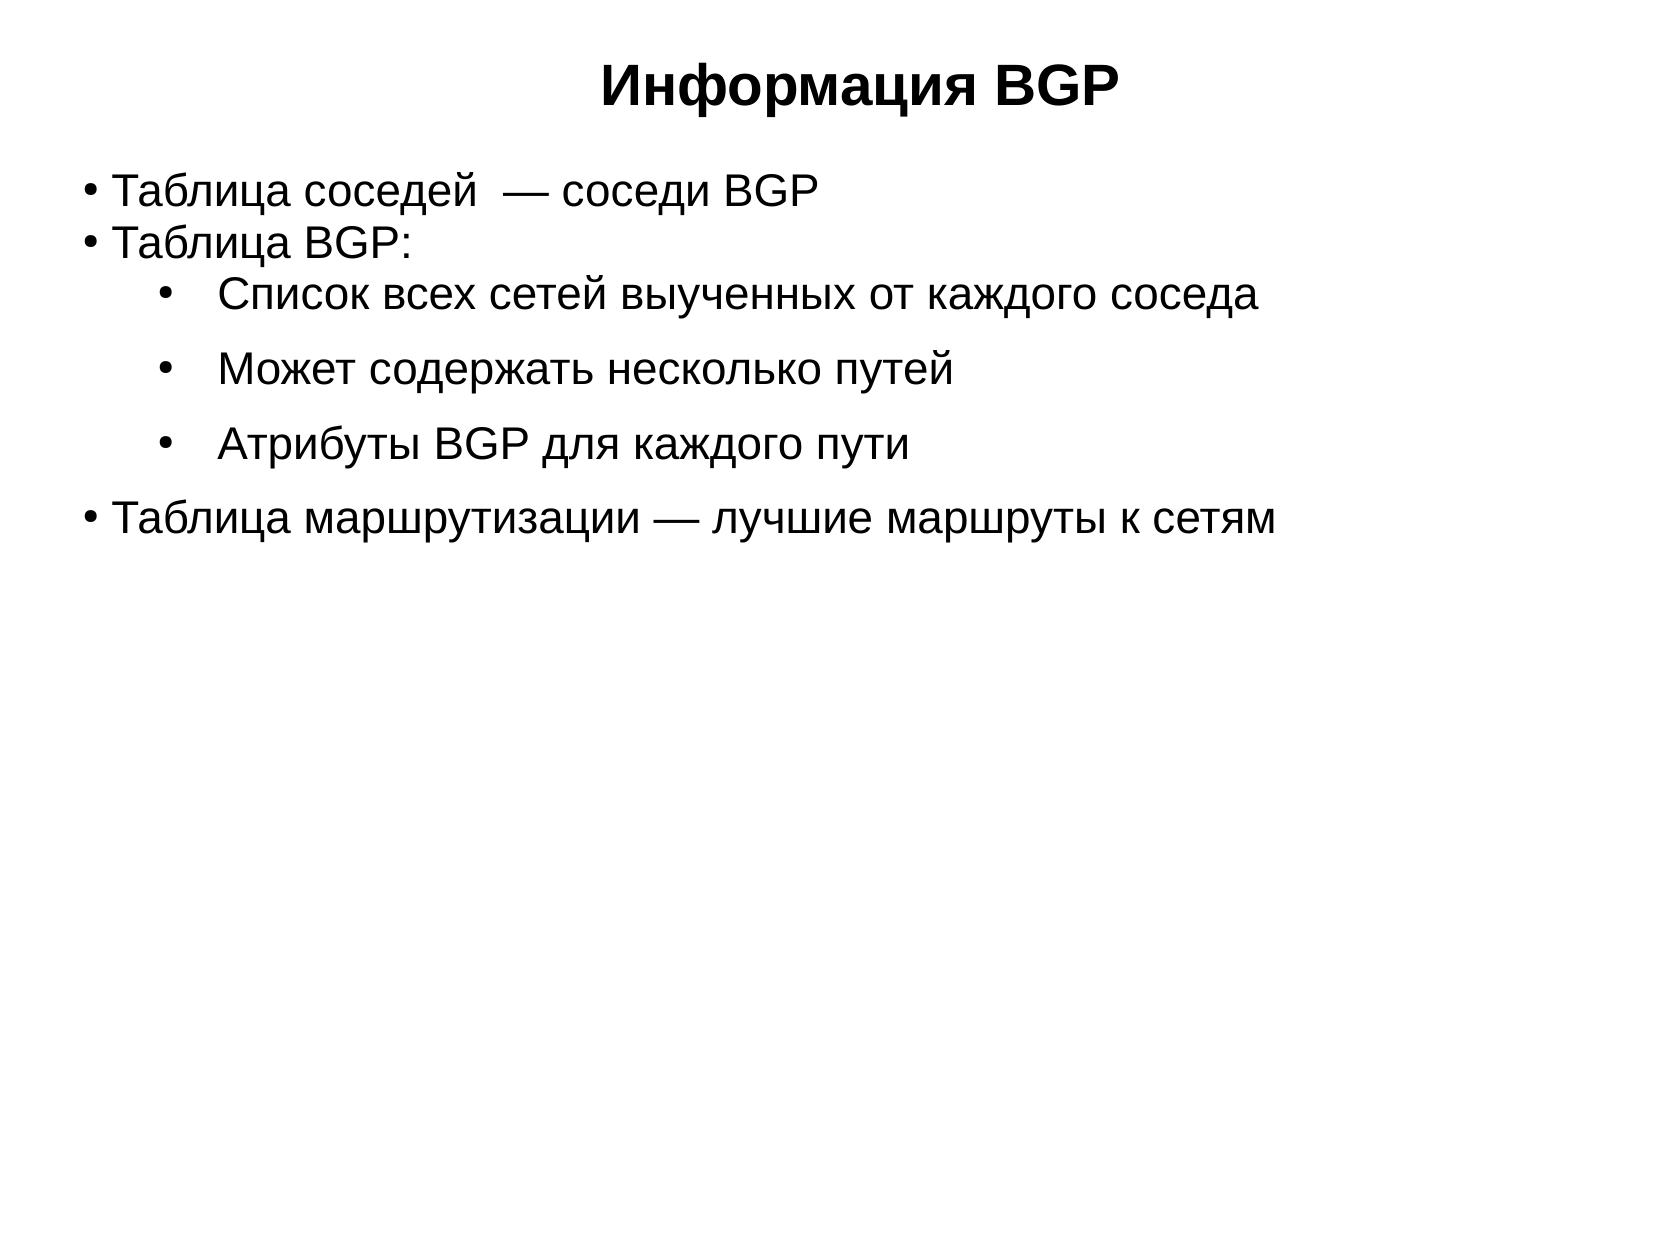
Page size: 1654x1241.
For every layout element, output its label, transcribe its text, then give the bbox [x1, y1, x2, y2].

text_box Информация BGP [123, 41, 1598, 125]
list Таблица соседей — соседи BGP Таблица BGP: Список всех сетей выученных от каждого соседа Может содержать несколько путей Атрибуты BGP для каждого пути Таблица маршрутизации — лучшие маршруты к сетям [82, 165, 1530, 621]
